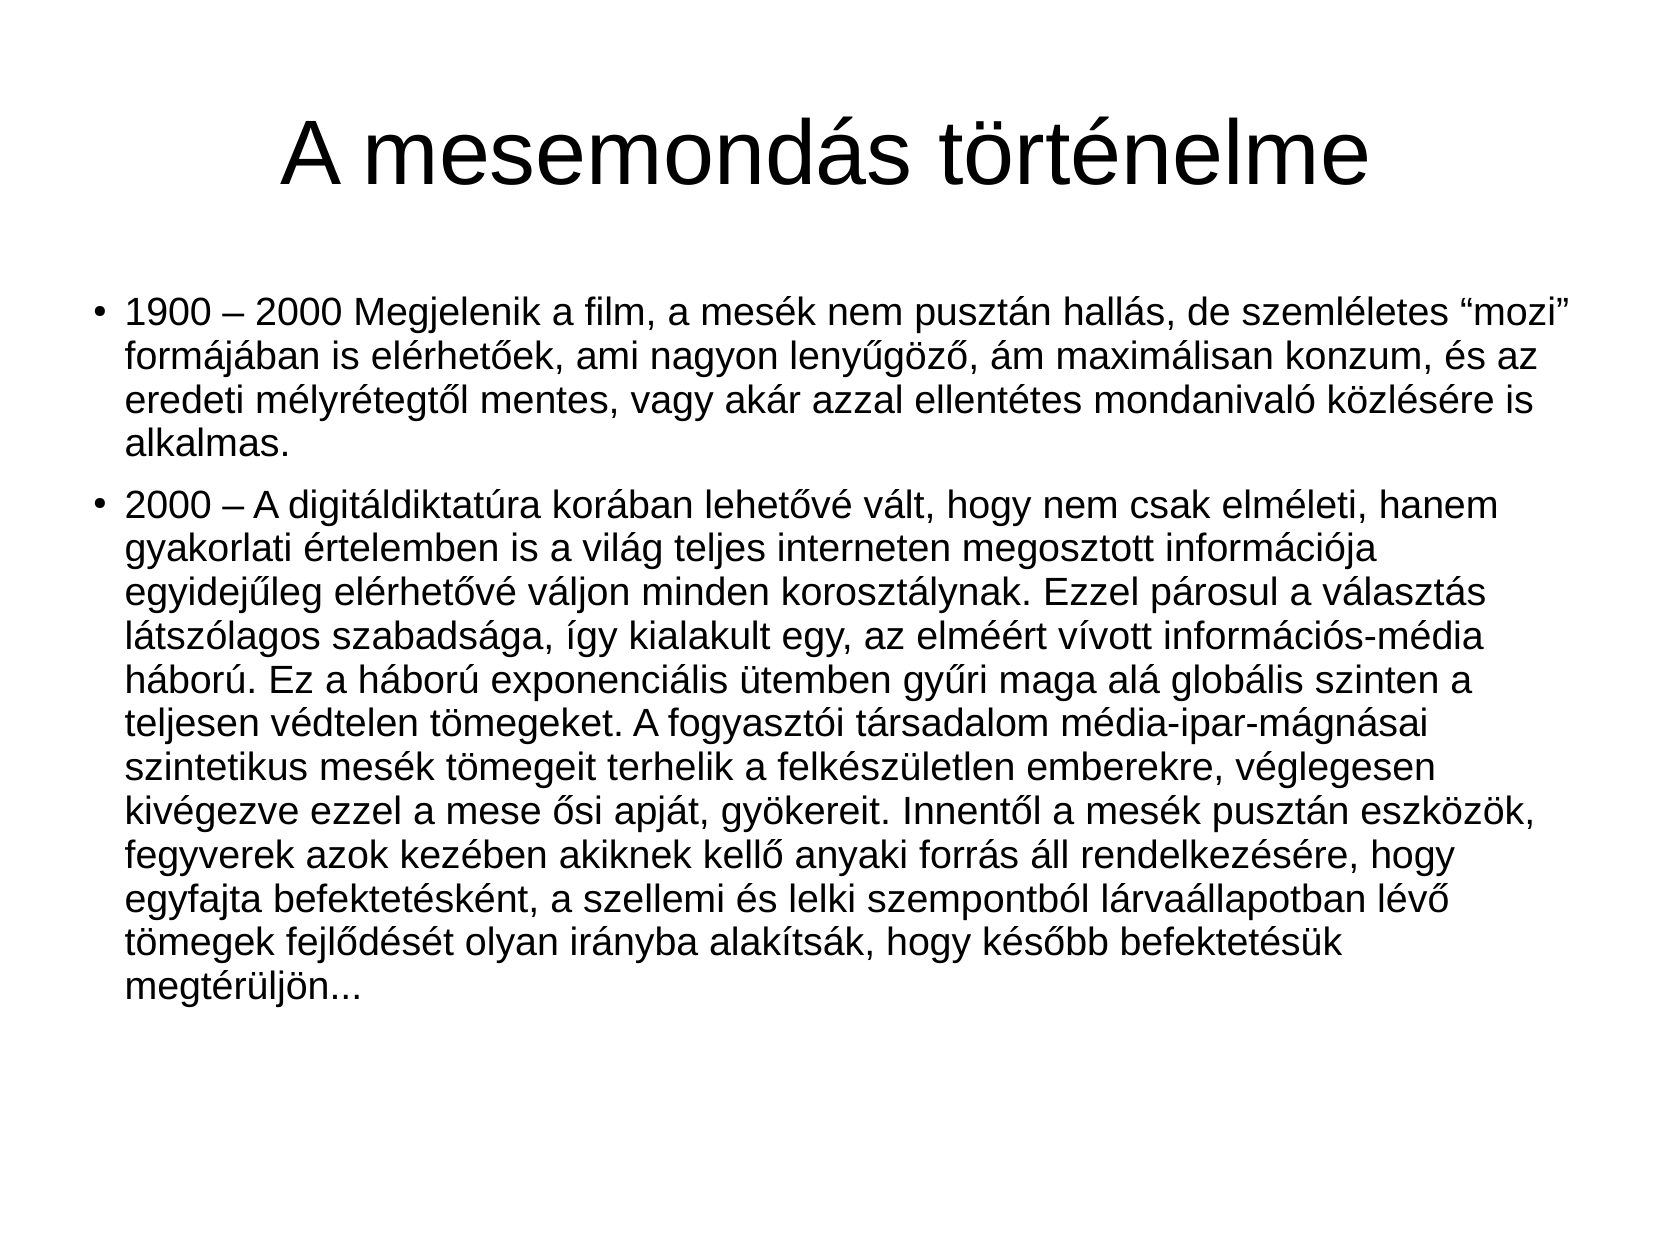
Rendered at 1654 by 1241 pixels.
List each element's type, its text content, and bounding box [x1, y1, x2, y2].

title A mesemondás történelme [82, 49, 1571, 257]
list 1900 – 2000 Megjelenik a film, a mesék nem pusztán hallás, de szemléletes “mozi” formájában is elérhetőek, ami nagyon lenyűgöző, ám maximálisan konzum, és az eredeti mélyrétegtől mentes, vagy akár azzal ellentétes mondanivaló közlésére is alkalmas. 2000 – A digitáldiktatúra korában lehetővé vált, hogy nem csak elméleti, hanem gyakorlati értelemben is a világ teljes interneten megosztott információja egyidejűleg elérhetővé váljon minden korosztálynak. Ezzel párosul a választás látszólagos szabadsága, így kialakult egy, az elméért vívott információs-média háború. Ez a háború exponenciális ütemben gyűri maga alá globális szinten a teljesen védtelen tömegeket. A fogyasztói társadalom média-ipar-mágnásai szintetikus mesék tömegeit terhelik a felkészületlen emberekre, véglegesen kivégezve ezzel a mese ősi apját, gyökereit. Innentől a mesék pusztán eszközök, fegyverek azok kezében akiknek kellő anyaki forrás áll rendelkezésére, hogy egyfajta befektetésként, a szellemi és lelki szempontból lárvaállapotban lévő tömegek fejlődését olyan irányba alakítsák, hogy később befektetésük megtérüljön... [82, 290, 1571, 1010]
